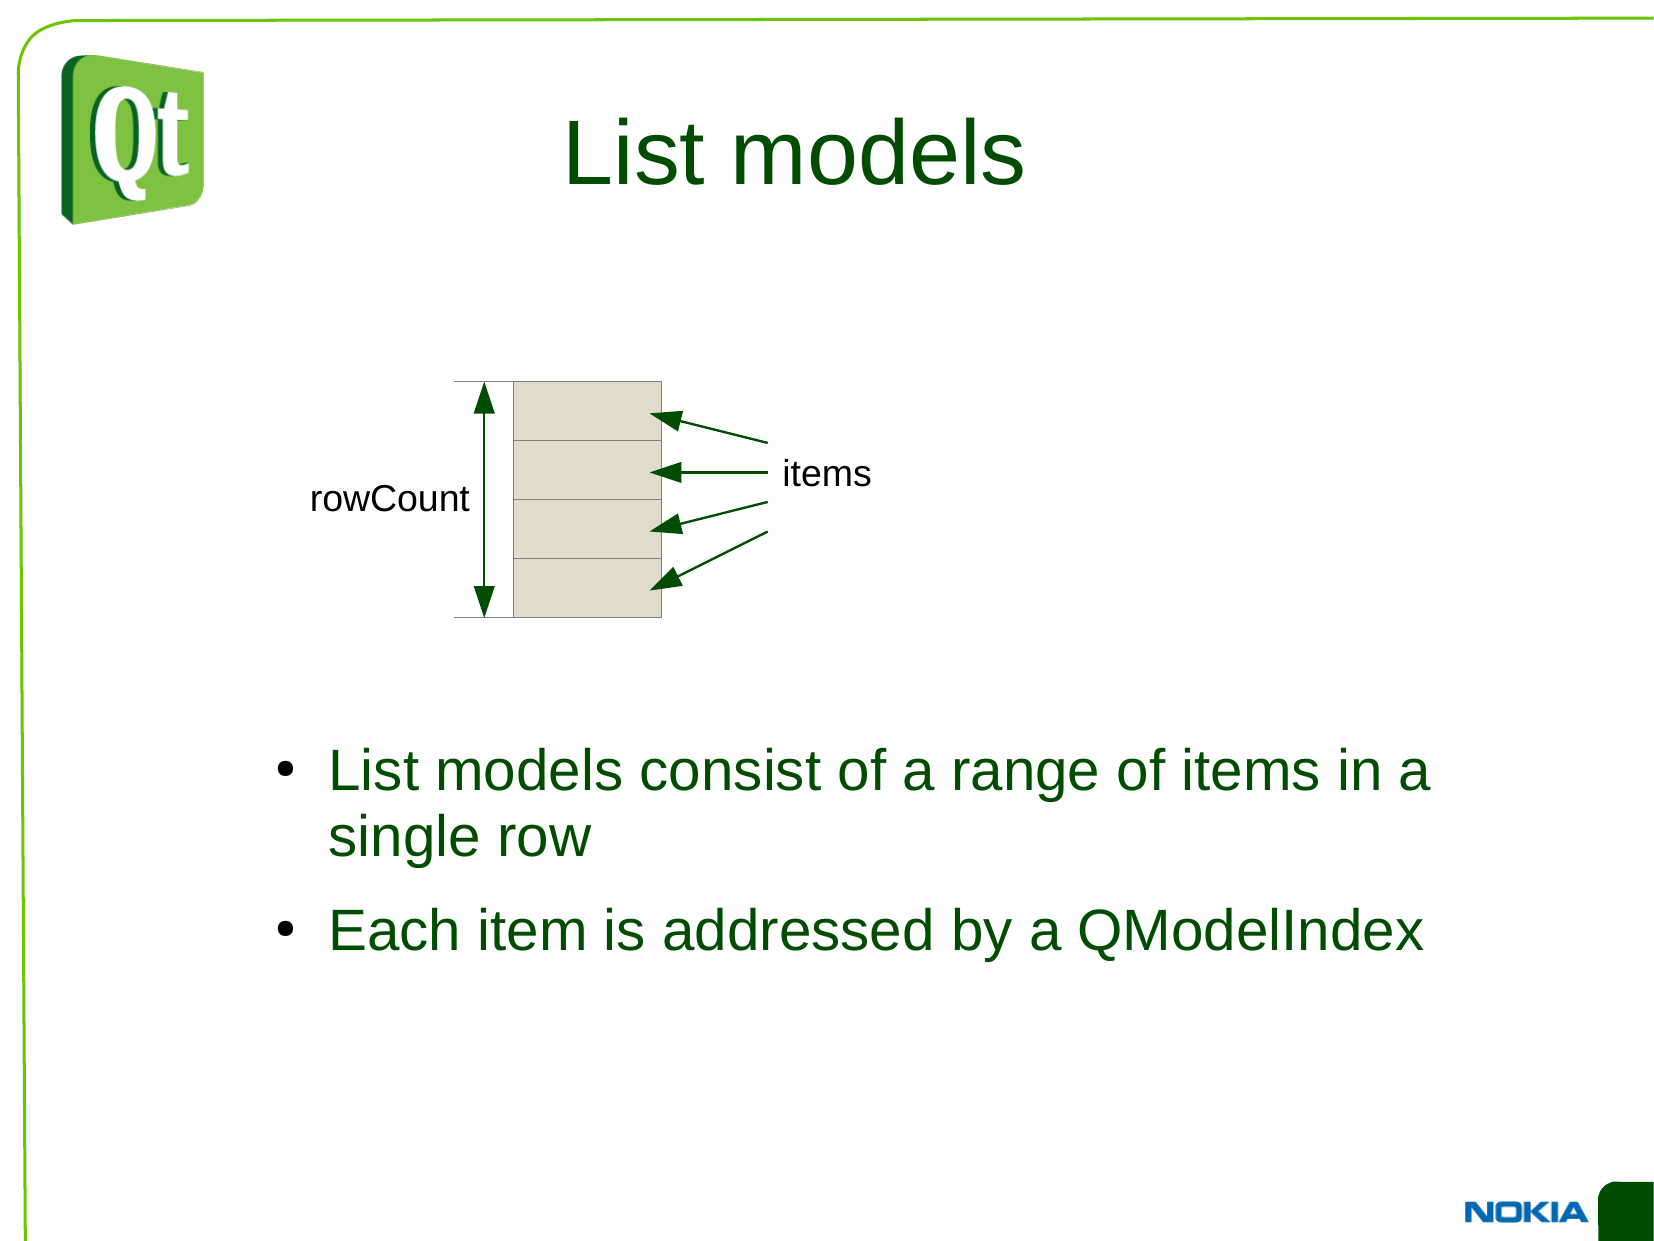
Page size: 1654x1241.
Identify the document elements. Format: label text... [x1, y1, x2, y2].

text_box items [767, 445, 887, 502]
picture [61, 55, 204, 225]
list List models consist of a range of items in a single row Each item is addressed by a QModelIndex [257, 738, 1577, 1085]
title List models [257, 49, 1333, 257]
text_box rowCount [295, 470, 486, 528]
picture [1465, 1201, 1589, 1223]
text_box [513, 381, 662, 618]
